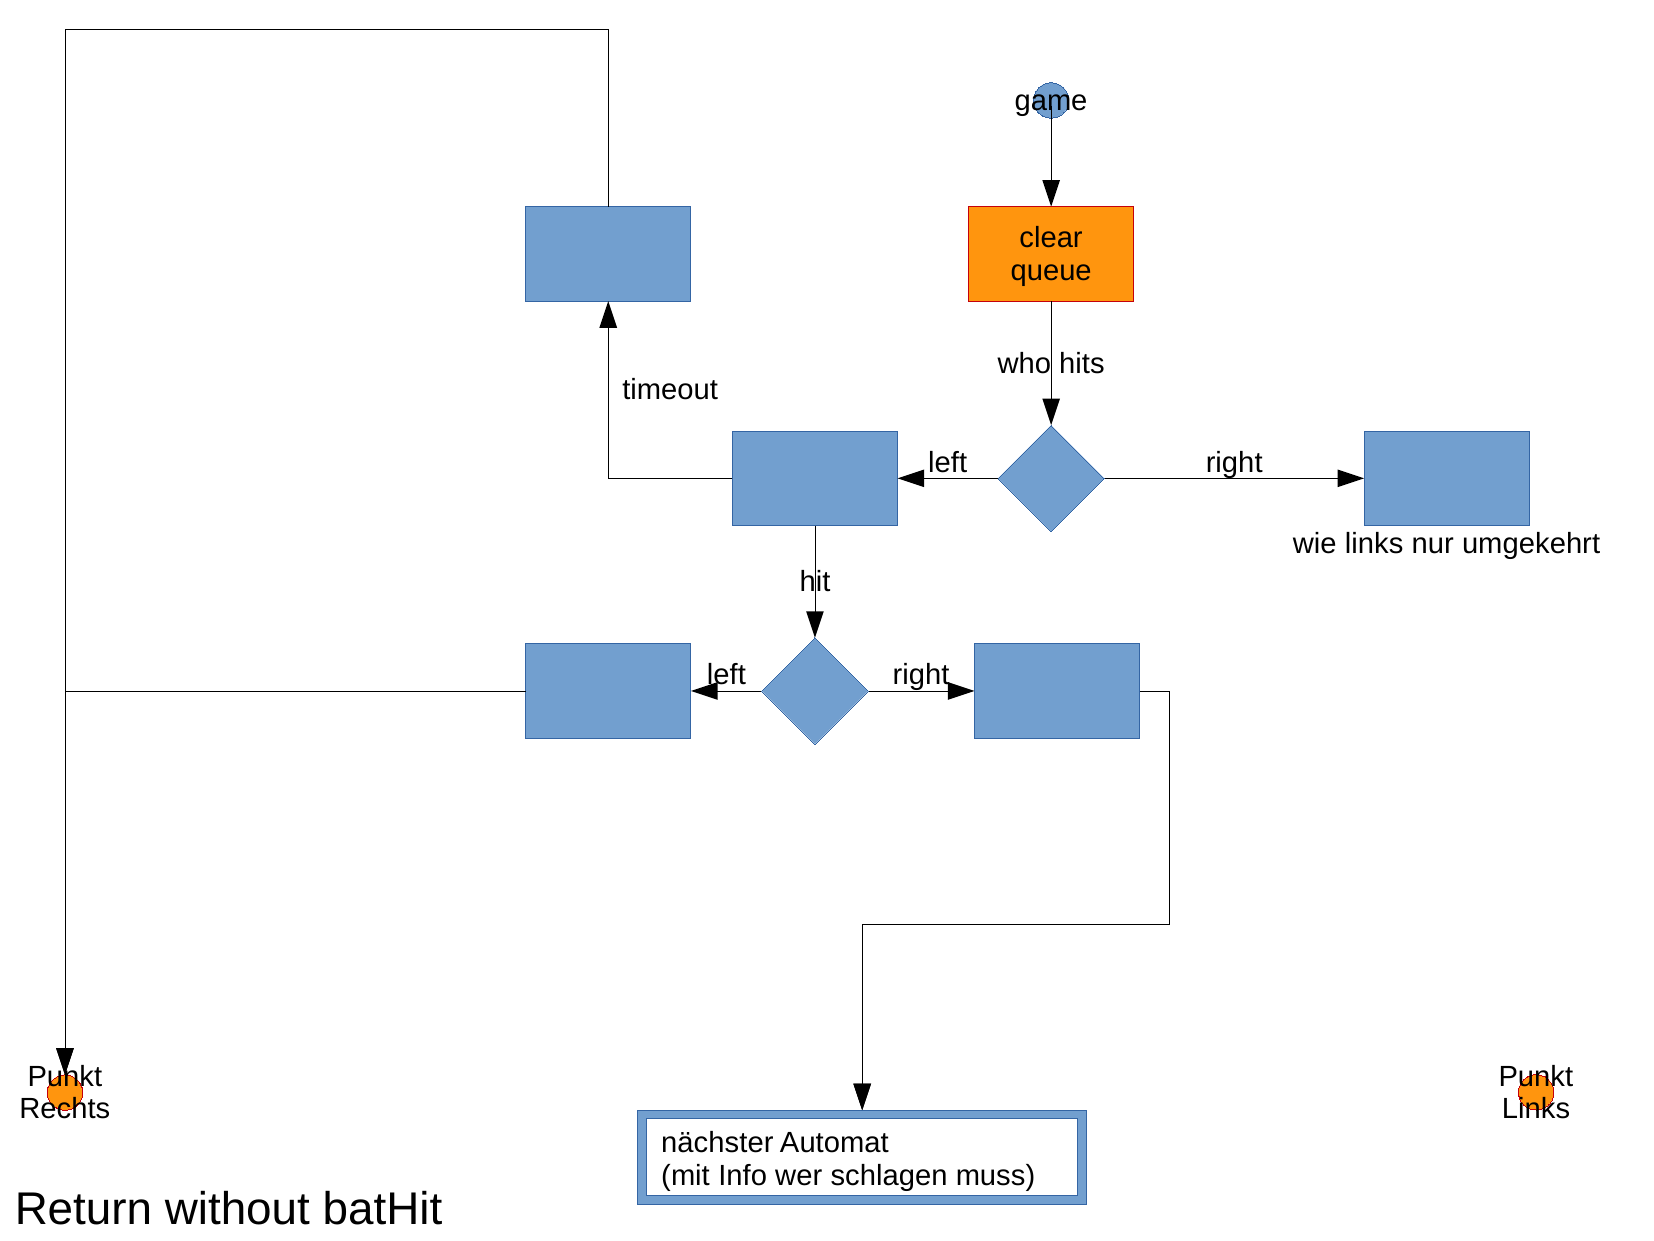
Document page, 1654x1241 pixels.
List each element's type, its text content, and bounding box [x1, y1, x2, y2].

text_box wie links nur umgekehrt [1364, 431, 1530, 526]
text_box Return without batHit [0, 1175, 508, 1241]
text_box clear queue [968, 206, 1134, 302]
text_box Punkt Links [1518, 1074, 1554, 1110]
text_box [761, 637, 869, 745]
text_box nächster Automat (mit Info wer schlagen muss) [637, 1110, 1087, 1205]
text_box game [1034, 82, 1069, 119]
text_box [974, 643, 1140, 739]
text_box Punkt Rechts [47, 1074, 83, 1111]
text_box [998, 425, 1105, 532]
text_box [525, 643, 691, 739]
text_box [525, 206, 691, 302]
text_box [732, 431, 898, 526]
